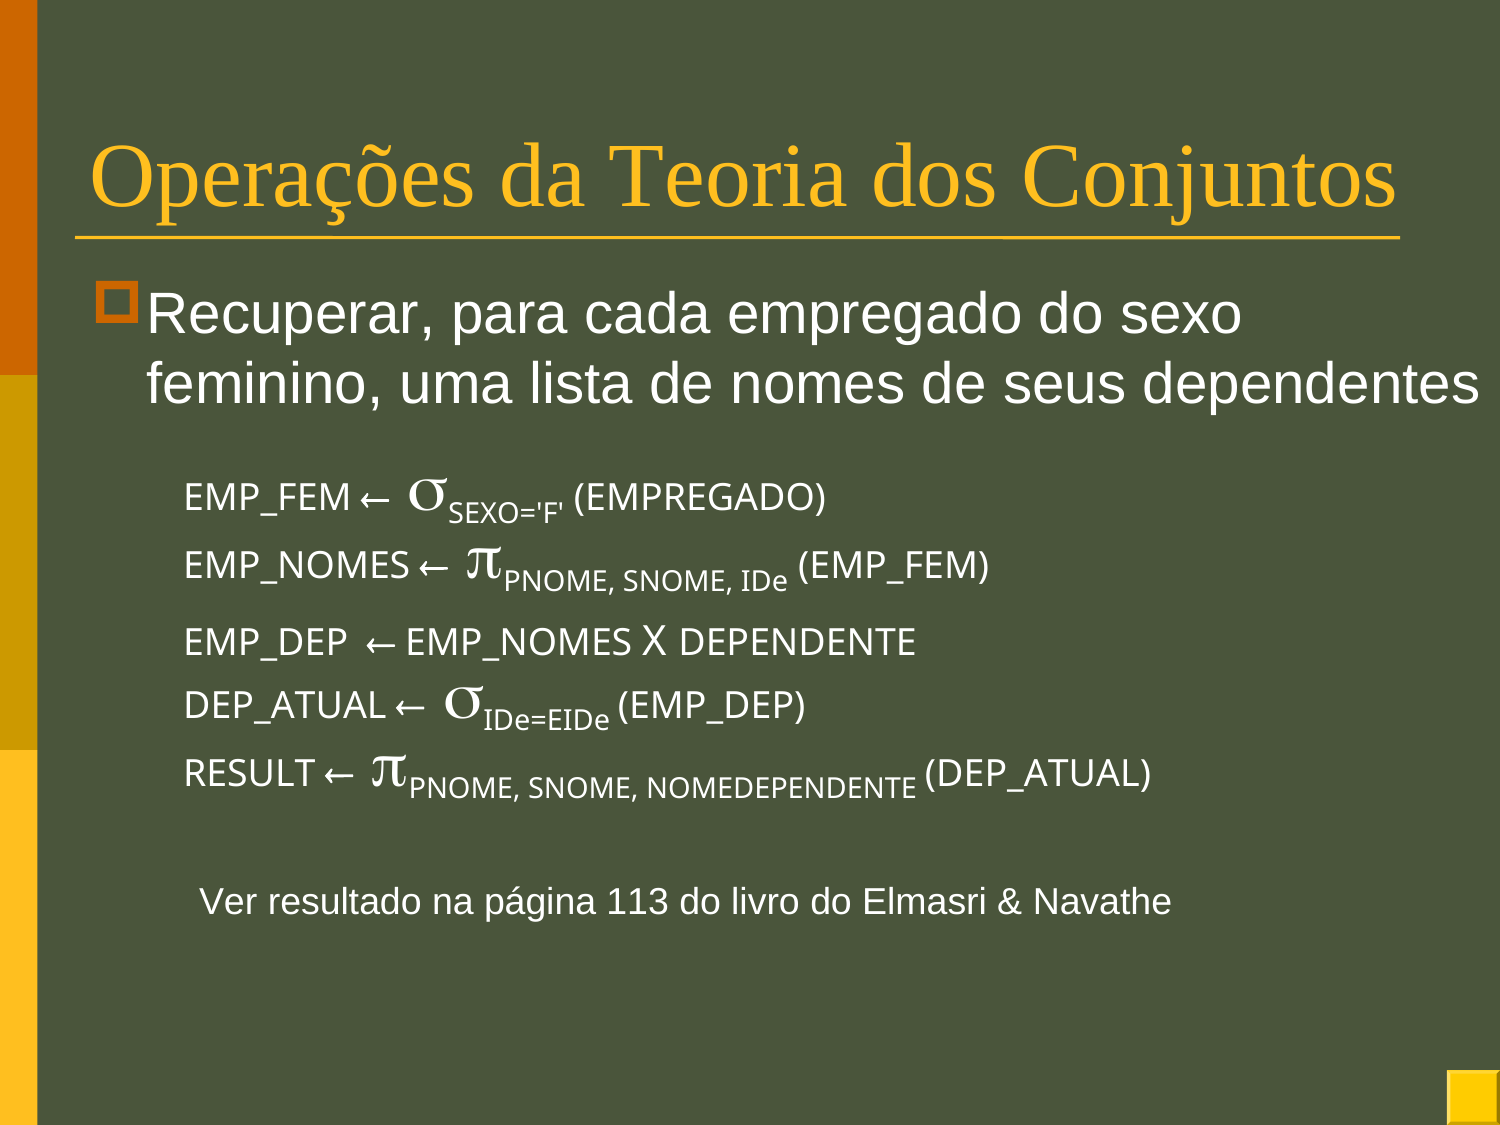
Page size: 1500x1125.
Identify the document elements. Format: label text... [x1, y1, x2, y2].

text_box [1448, 1070, 1500, 1125]
text_box 2500 [1446, 1070, 1451, 1125]
text_box Ver resultado na página 113 do livro do Elmasri & Navathe [184, 869, 1188, 930]
text_box Recuperar, para cada empregado do sexo feminino, uma lista de nomes de seus dependentes [76, 267, 1500, 433]
title Operações da Teoria dos Conjuntos [75, 45, 1426, 233]
text_box EMP_FEM SEXO='F' (EMPREGADO)‏ EMP_NOMES PNOME, SNOME, IDe (EMP_FEM)‏ EMP_DEP EMP_NOMES X DEPENDENTE DEP_ATUAL IDe=EIDe (EMP_DEP)‏ RESULT PNOME, SNOME, NOMEDEPENDENTE (DEP_ATUAL)‏ [183, 456, 1317, 803]
